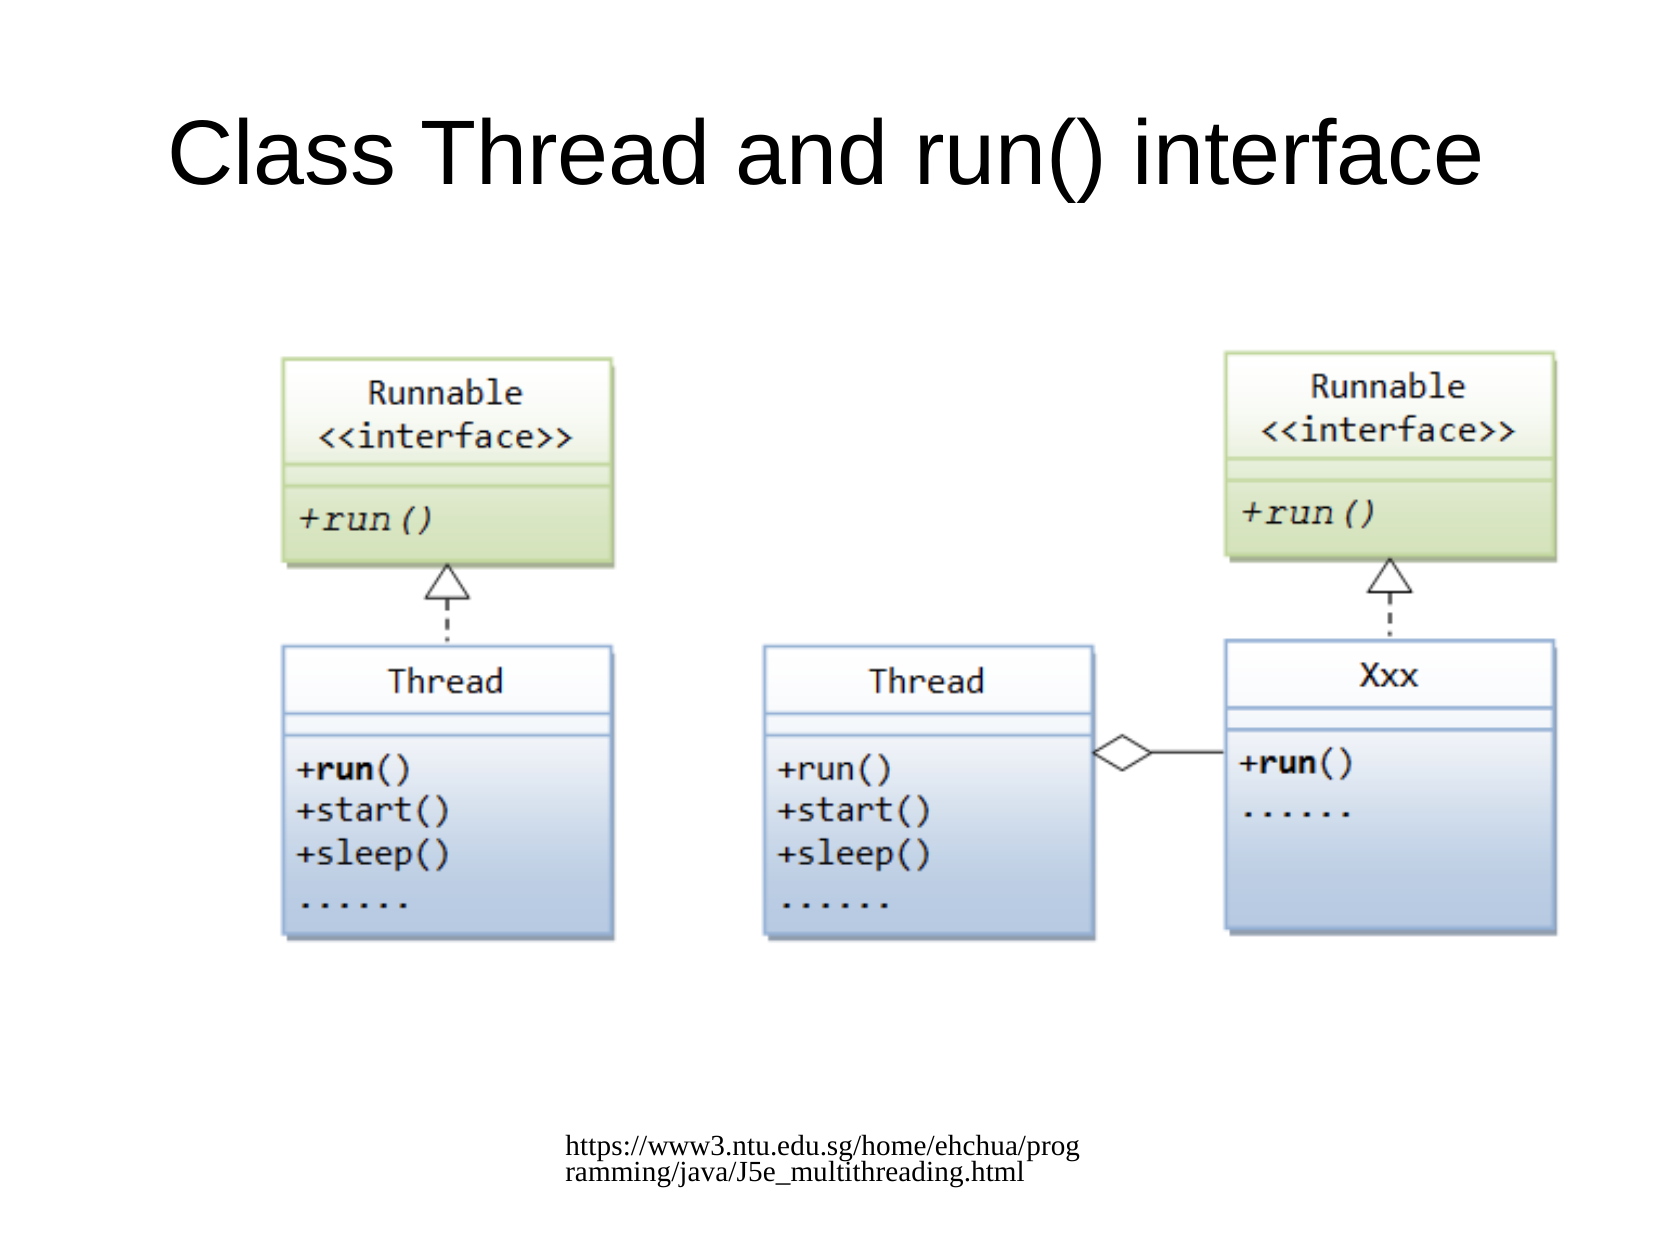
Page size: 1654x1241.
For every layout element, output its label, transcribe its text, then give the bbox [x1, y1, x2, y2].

title Class Thread and run() interface [82, 49, 1571, 257]
picture [255, 329, 1590, 967]
